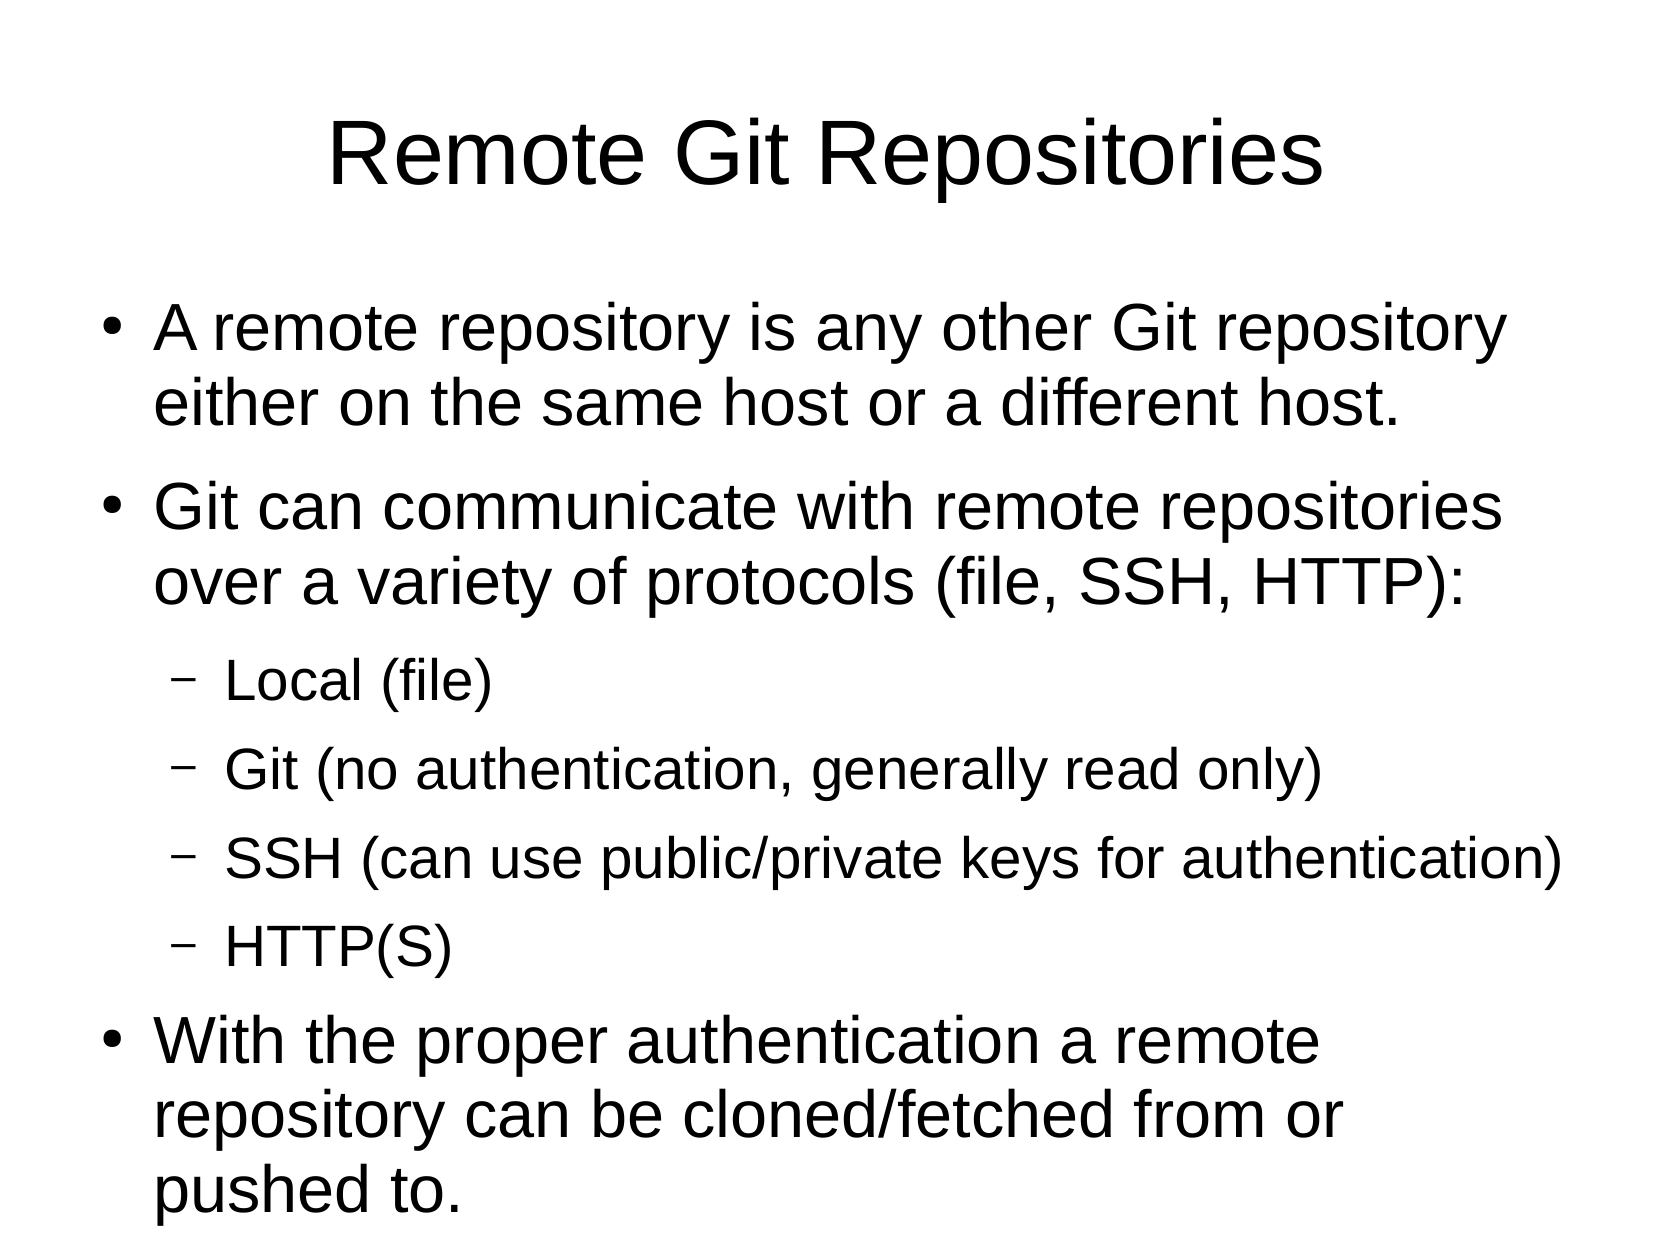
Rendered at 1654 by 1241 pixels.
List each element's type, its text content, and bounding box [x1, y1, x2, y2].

list A remote repository is any other Git repository either on the same host or a different host. Git can communicate with remote repositories over a variety of protocols (file, SSH, HTTP): Local (file) Git (no authentication, generally read only) SSH (can use public/private keys for authentication) HTTP(S) With the proper authentication a remote repository can be cloned/fetched from or pushed to. [82, 290, 1571, 1226]
title Remote Git Repositories [82, 49, 1571, 257]
